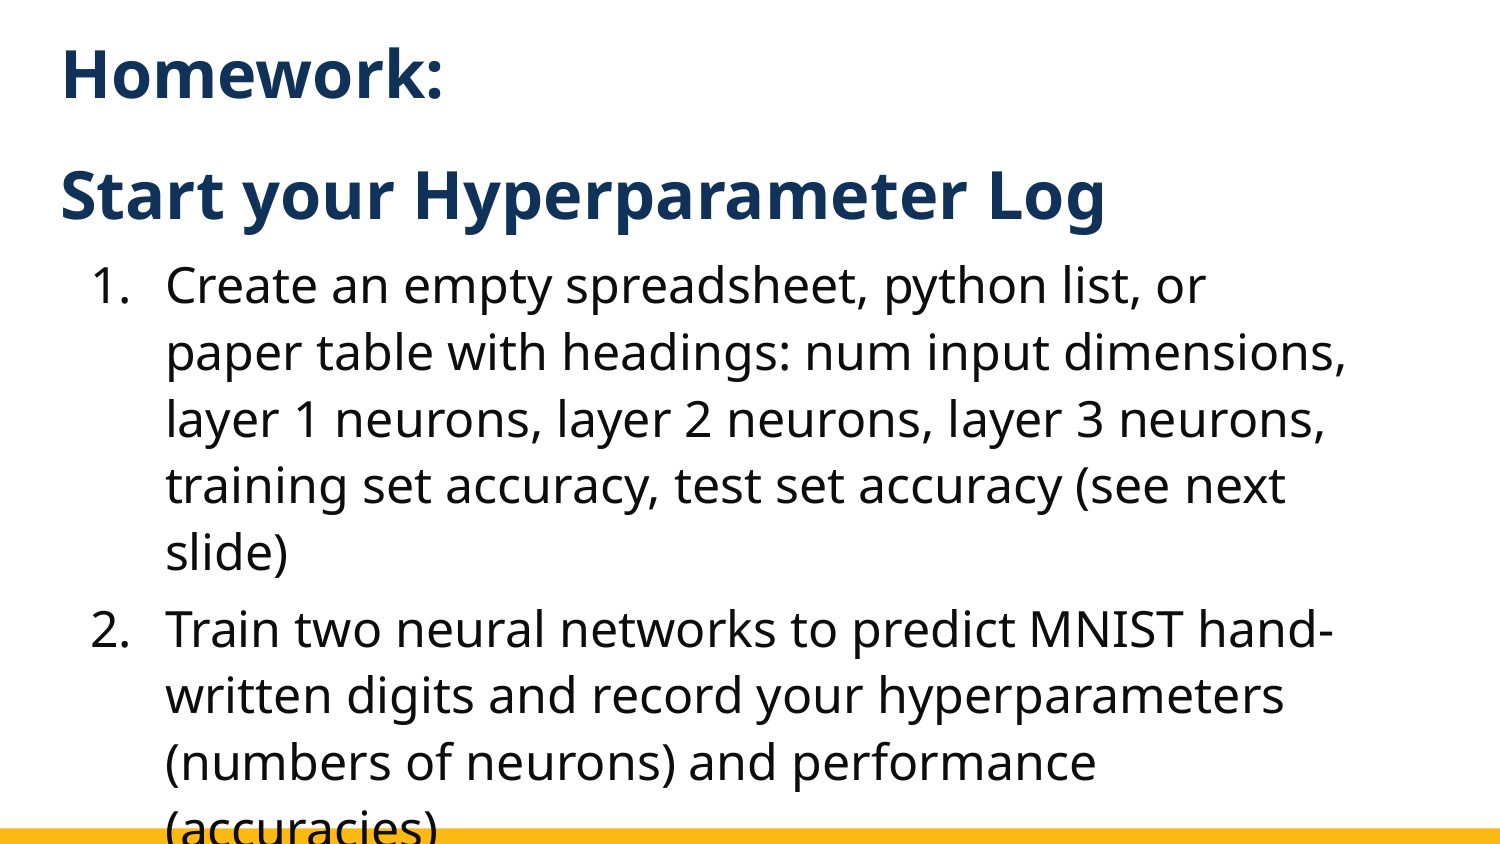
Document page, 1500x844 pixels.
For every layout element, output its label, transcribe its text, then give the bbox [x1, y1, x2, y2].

title Homework: Start your Hyperparameter Log [45, 0, 1470, 241]
text_box Create an empty spreadsheet, python list, or paper table with headings: num input dimensions, layer 1 neurons, layer 2 neurons, layer 3 neurons, training set accuracy, test set accuracy (see next slide) Train two neural networks to predict MNIST hand-written digits and record your hyperparameters (numbers of neurons) and performance (accuracies) TIP: Start with 0 neurons for layer 2 and layer 3 [75, 161, 1372, 579]
